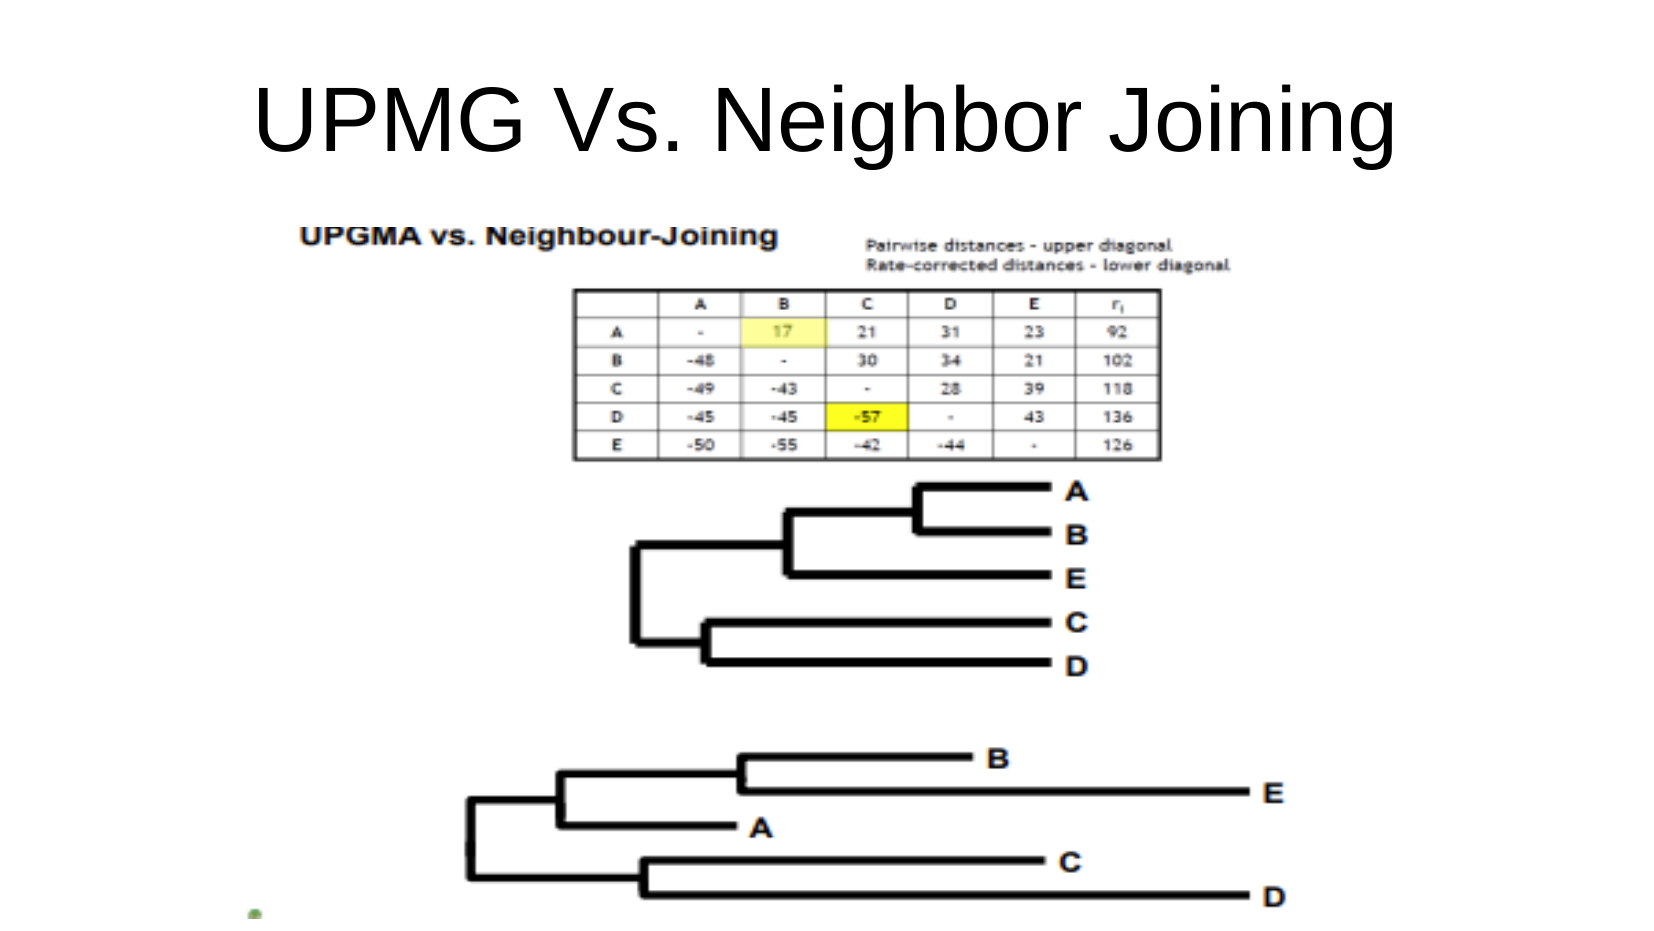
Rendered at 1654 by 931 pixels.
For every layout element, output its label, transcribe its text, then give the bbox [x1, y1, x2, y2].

title UPMG Vs. Neighbor Joining [82, 37, 1571, 193]
picture [246, 228, 1407, 919]
